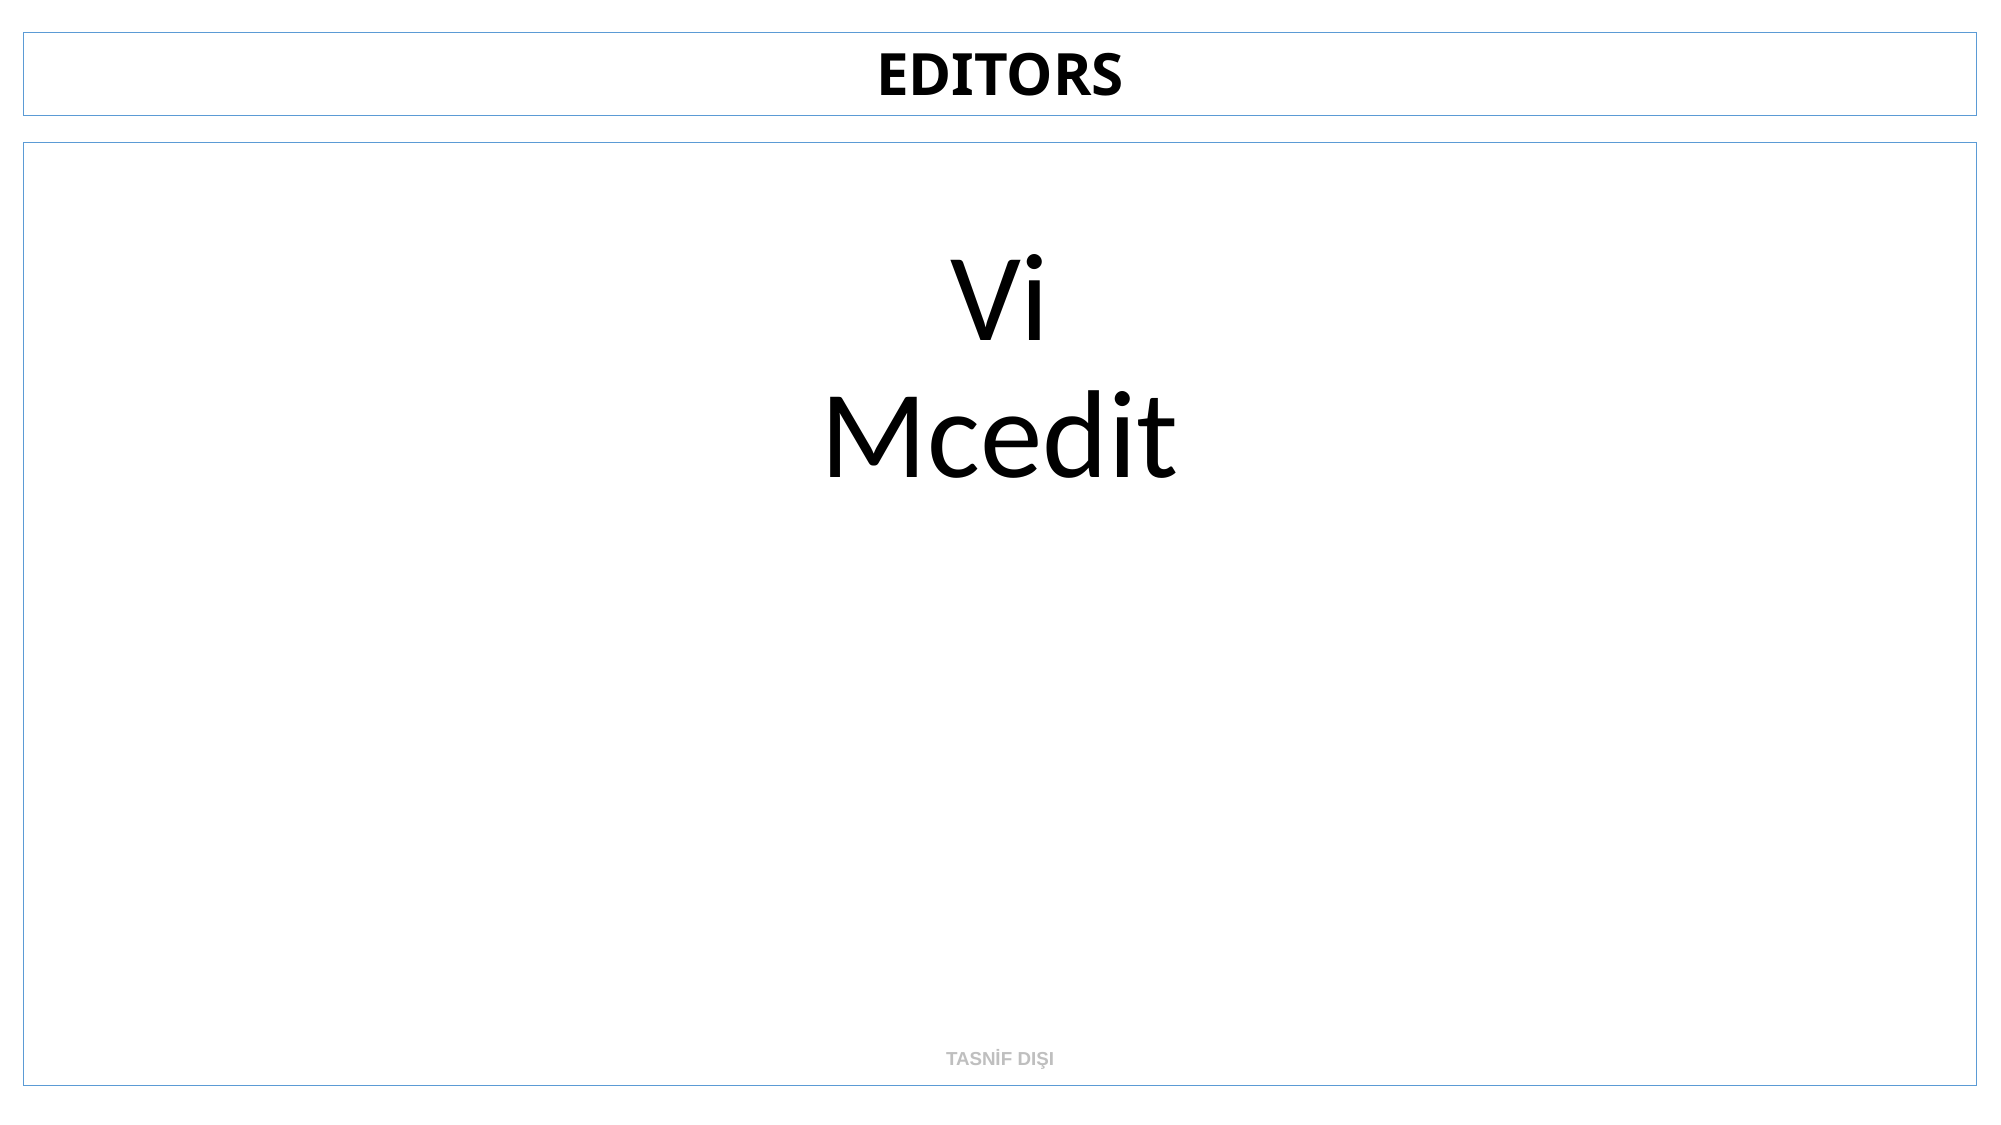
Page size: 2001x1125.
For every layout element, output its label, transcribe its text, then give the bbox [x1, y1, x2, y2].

footer TASNİF DIŞI [0, 1042, 2000, 1103]
text_box Vi Mcedit [23, 142, 1977, 1042]
title EDITORS [23, 32, 1977, 116]
